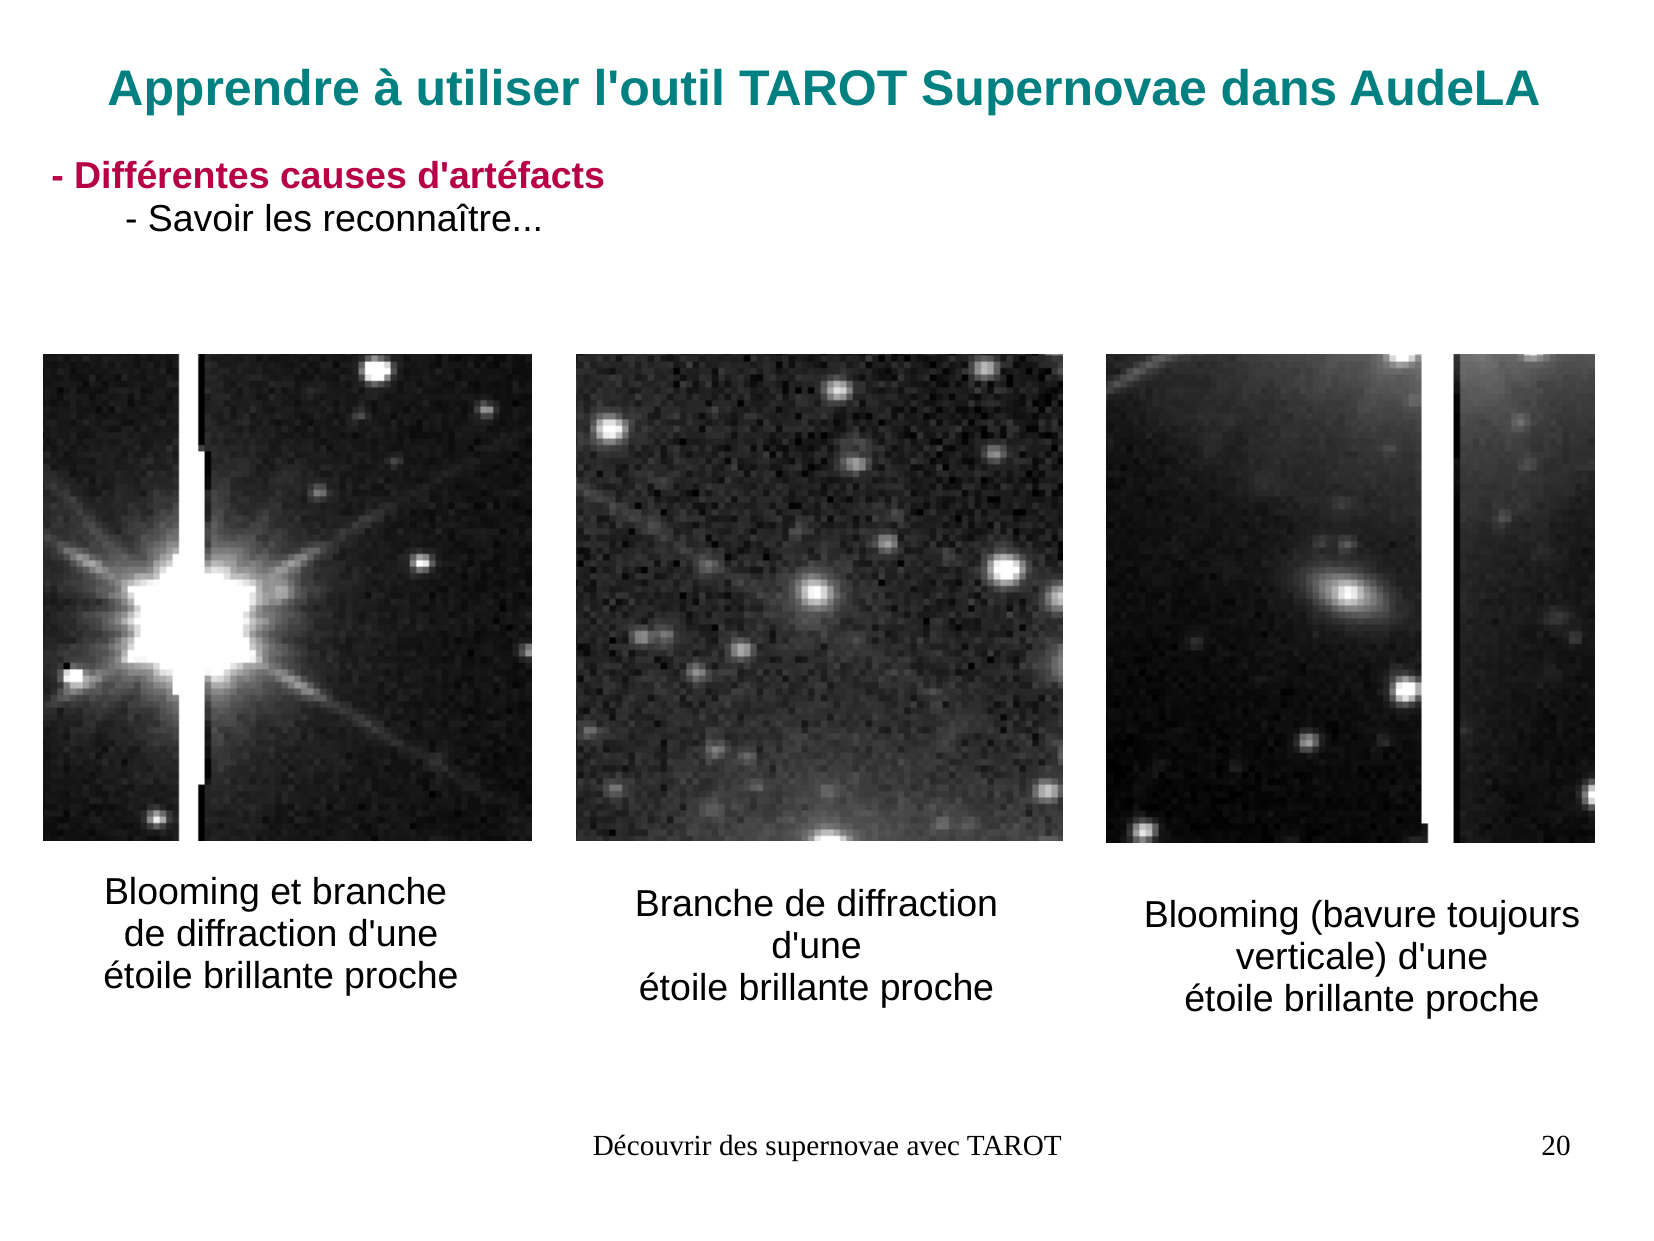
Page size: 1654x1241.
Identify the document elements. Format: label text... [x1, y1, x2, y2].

picture [43, 354, 532, 841]
picture [576, 354, 1063, 841]
text_box Apprendre à utiliser l'outil TAROT Supernovae dans AudeLA [92, 53, 1557, 125]
text_box Blooming et branche de diffraction d'une étoile brillante proche [88, 862, 474, 1004]
text_box Branche de diffraction d'une étoile brillante proche [620, 874, 1013, 1016]
picture [1106, 354, 1595, 843]
text_box Blooming (bavure toujours verticale) d'une étoile brillante proche [1129, 885, 1596, 1027]
text_box - Différentes causes d'artéfacts - Savoir les reconnaître... [36, 147, 621, 248]
